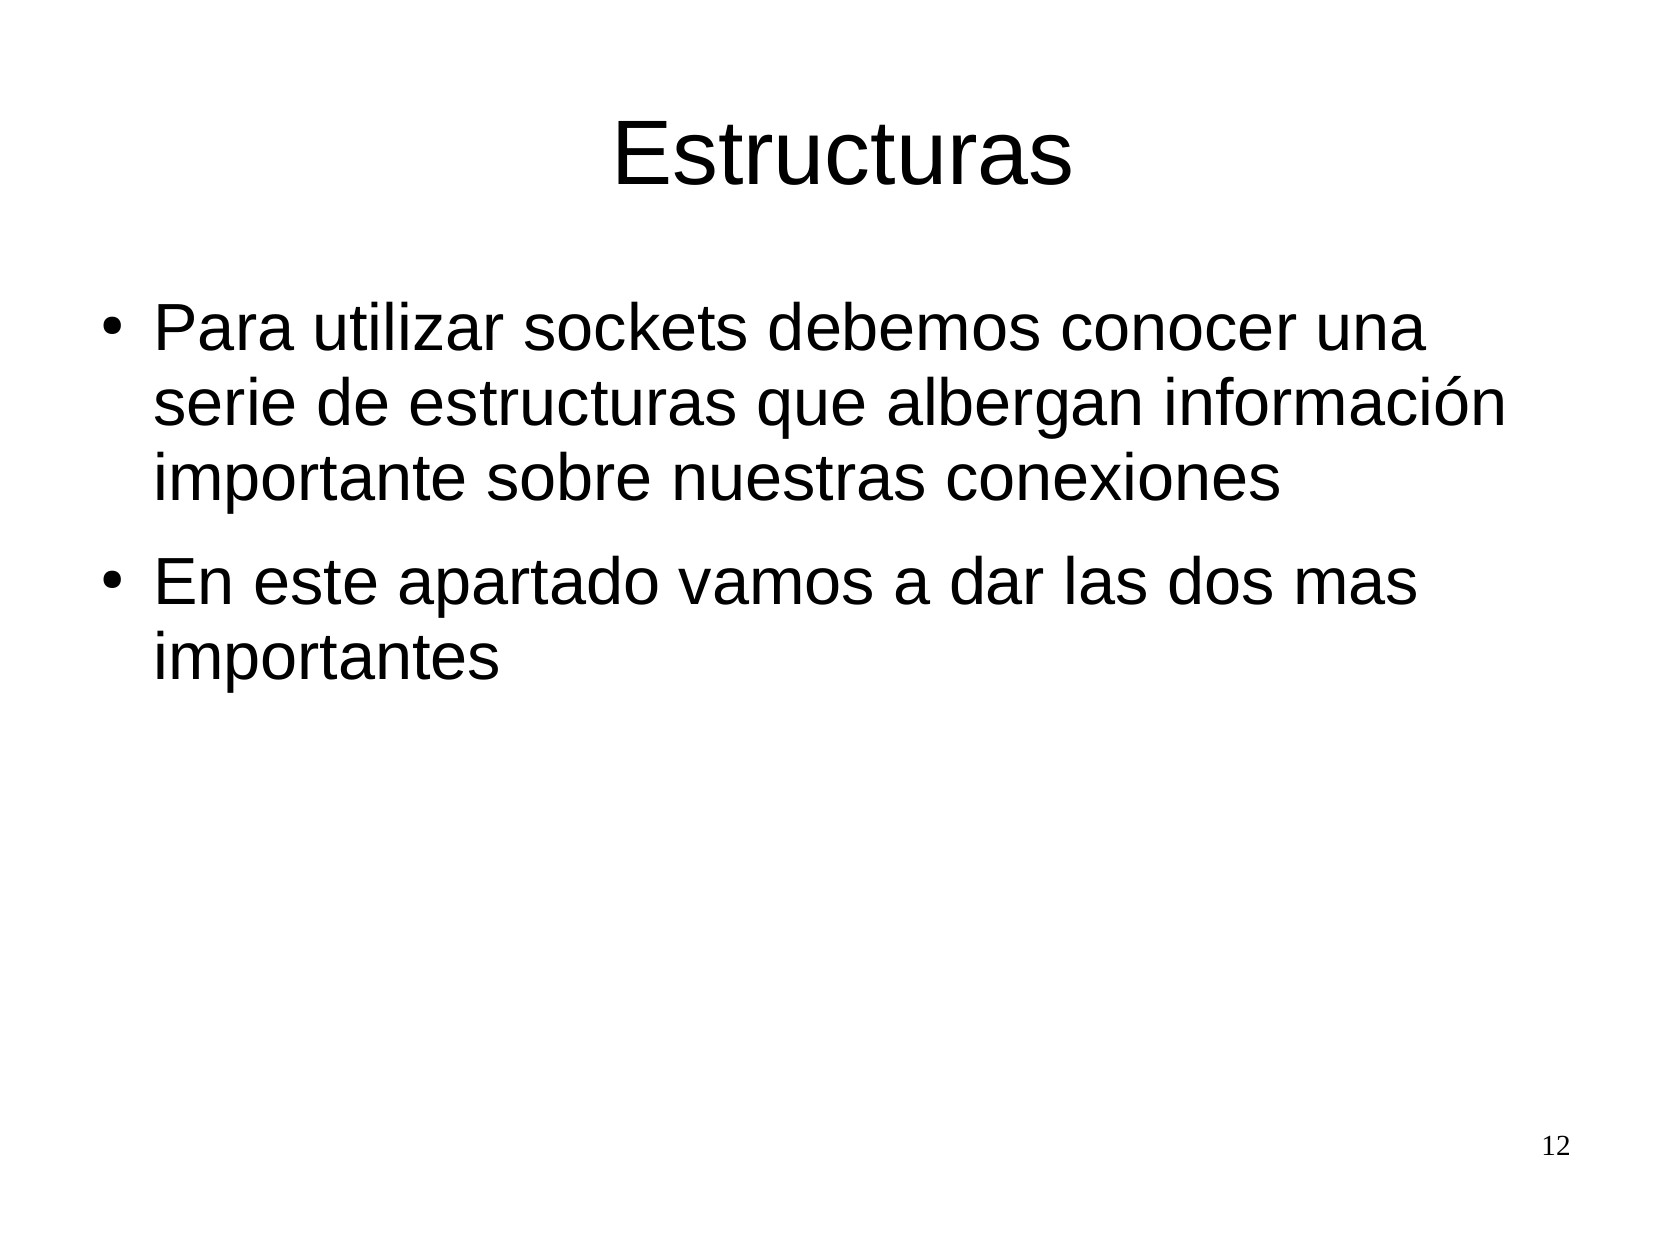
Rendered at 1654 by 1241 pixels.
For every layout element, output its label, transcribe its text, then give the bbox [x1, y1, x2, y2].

title Estructuras [82, 49, 1571, 257]
list Para utilizar sockets debemos conocer una serie de estructuras que albergan información importante sobre nuestras conexiones En este apartado vamos a dar las dos mas importantes [82, 290, 1538, 1010]
